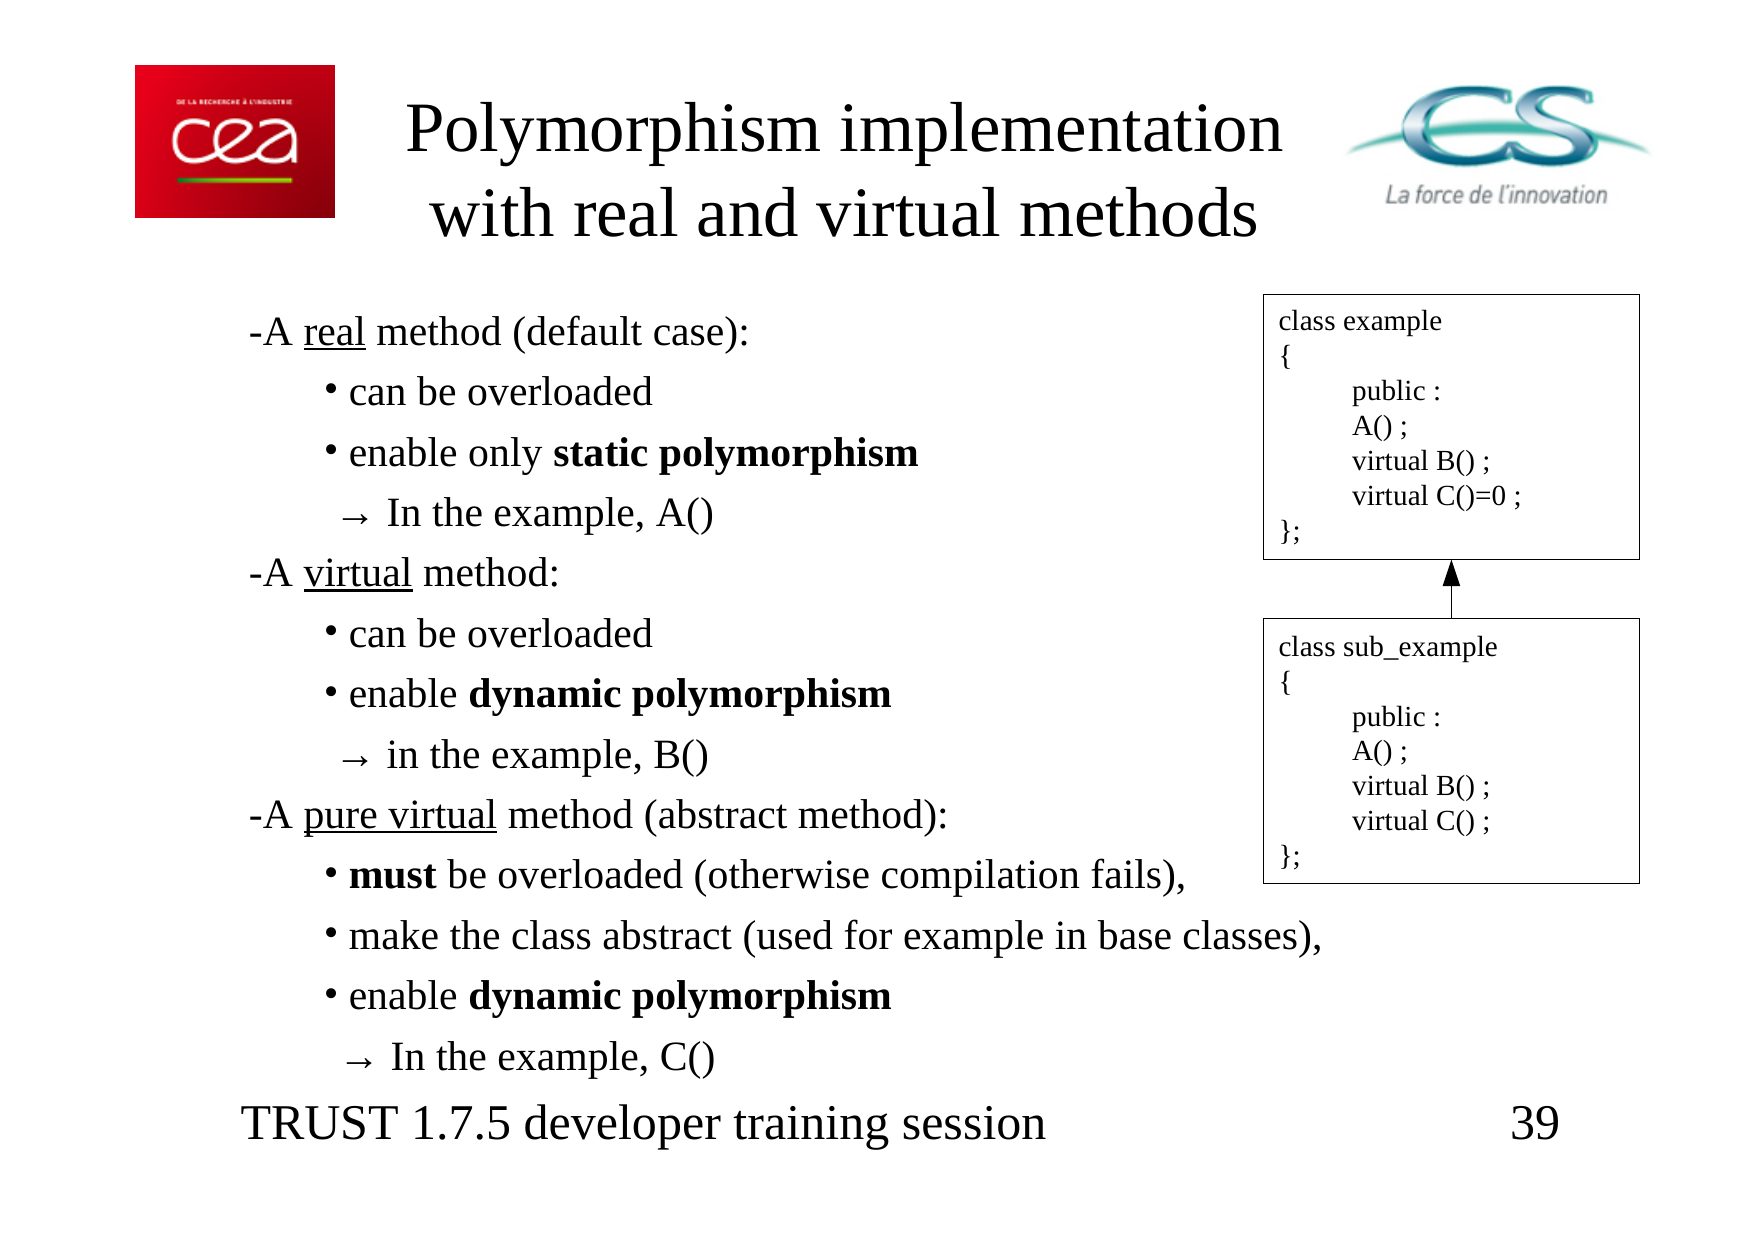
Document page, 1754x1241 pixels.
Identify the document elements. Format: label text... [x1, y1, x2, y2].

text_box class example { public : A() ; virtual B() ; virtual C()=0 ; }; [1263, 294, 1640, 560]
text_box class sub_example { public : A() ; virtual B() ; virtual C() ; }; [1264, 619, 1639, 883]
picture [1521, 73, 1662, 218]
text_box -A real method (default case): can be overloaded enable only static polymorphism → In the example, A() -A virtual method: can be overloaded enable dynamic polymorphism → in the example, B() -A pure virtual method (abstract method): must be overloaded (otherwise compilation fails), make the class abstract (used for example in base classes), enable dynamic polymorphism → In the example, C() [233, 295, 1651, 1087]
title Polymorphism implementation with real and virtual methods [169, 61, 1521, 271]
picture [135, 65, 169, 218]
